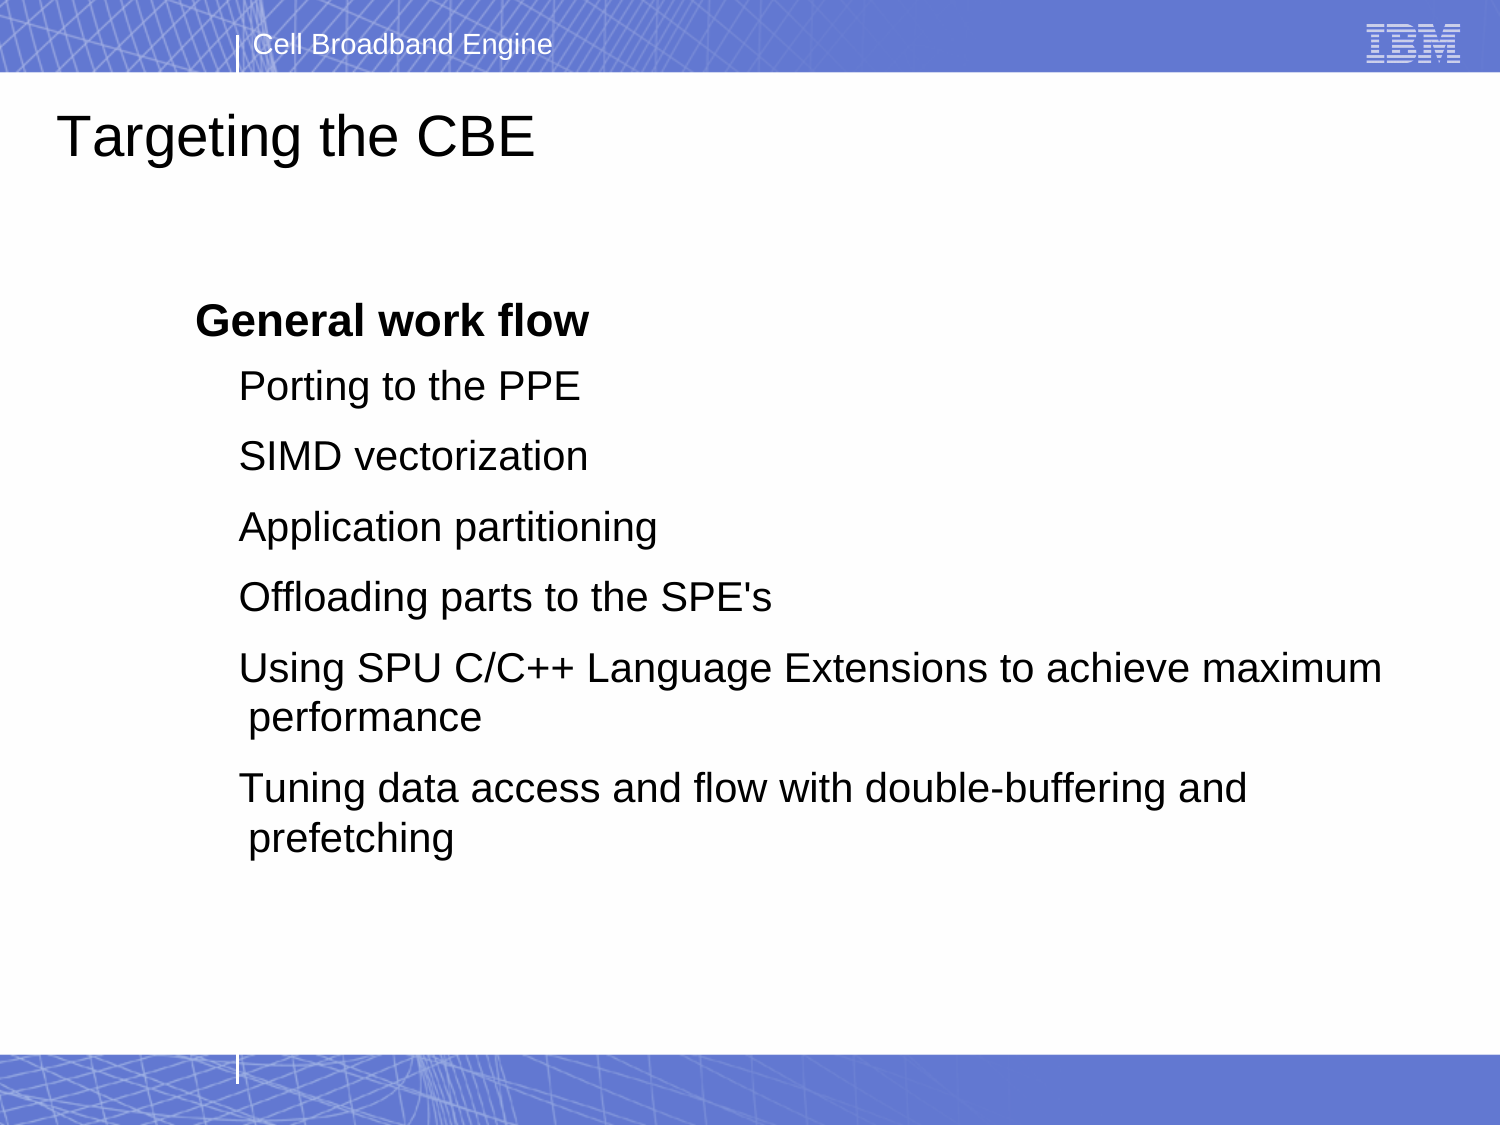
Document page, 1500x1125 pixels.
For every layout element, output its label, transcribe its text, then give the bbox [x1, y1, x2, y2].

list General work flow Porting to the PPE SIMD vectorization Application partitioning Offloading parts to the SPE's Using SPU C/C++ Language Extensions to achieve maximum performance Tuning data access and flow with double-buffering and prefetching [182, 291, 1389, 932]
picture [1366, 24, 1462, 63]
title Targeting the CBE [56, 97, 1410, 179]
